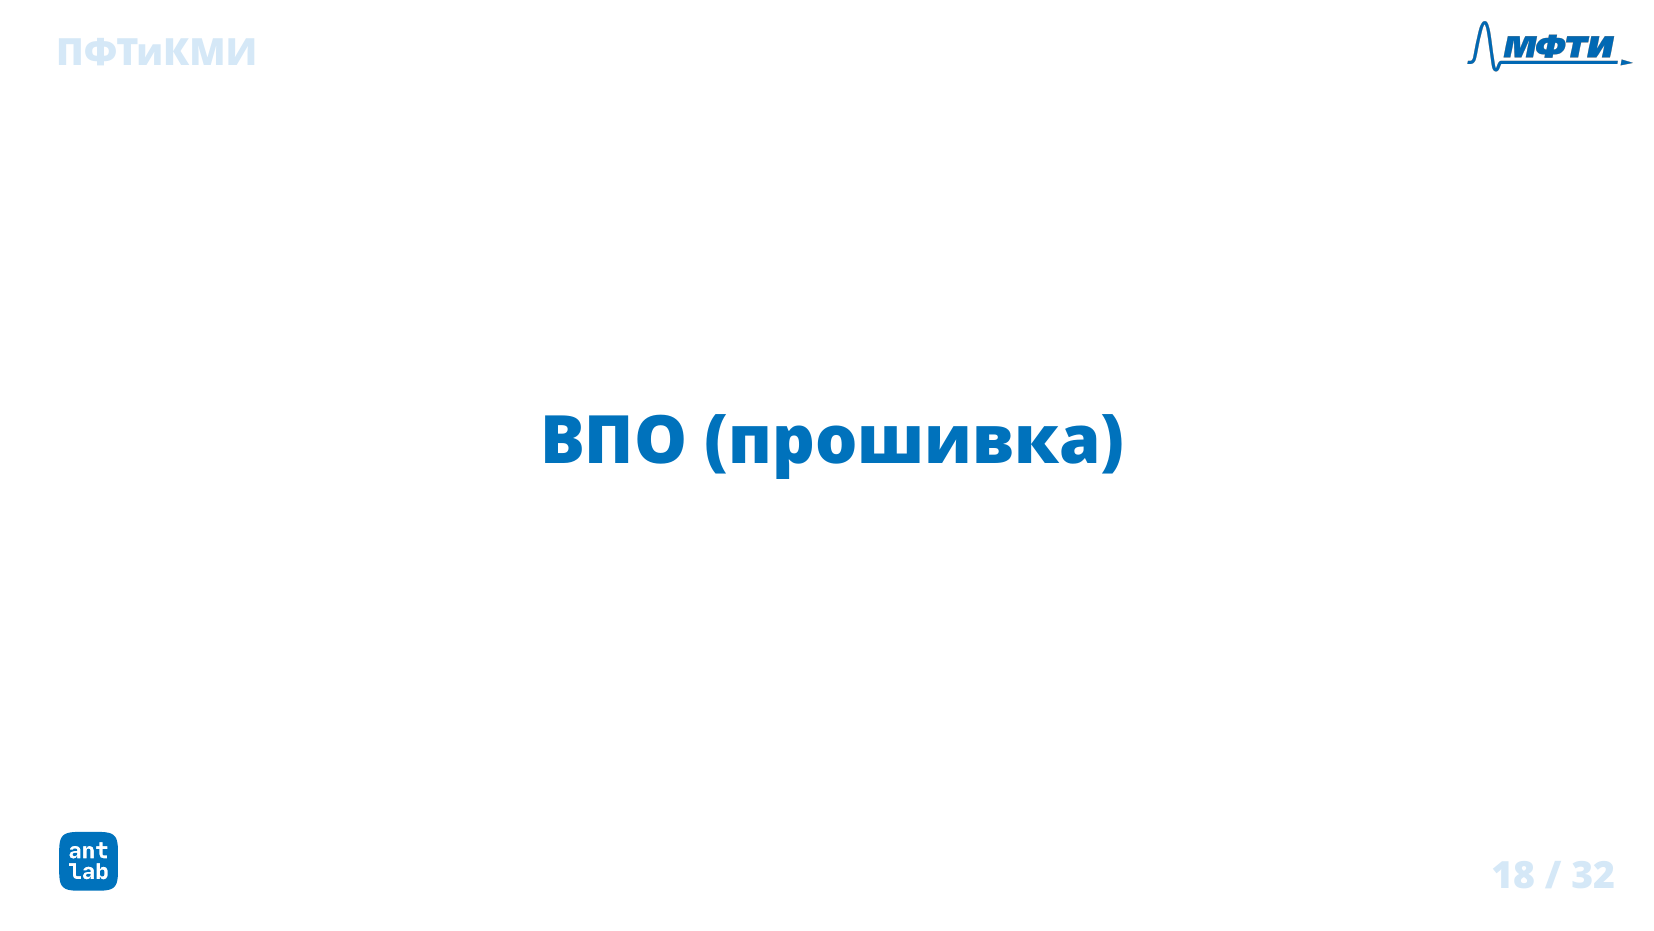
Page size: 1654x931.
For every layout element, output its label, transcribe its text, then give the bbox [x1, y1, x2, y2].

picture [1446, 0, 1654, 93]
title ВПО (прошивка) [88, 359, 1577, 515]
